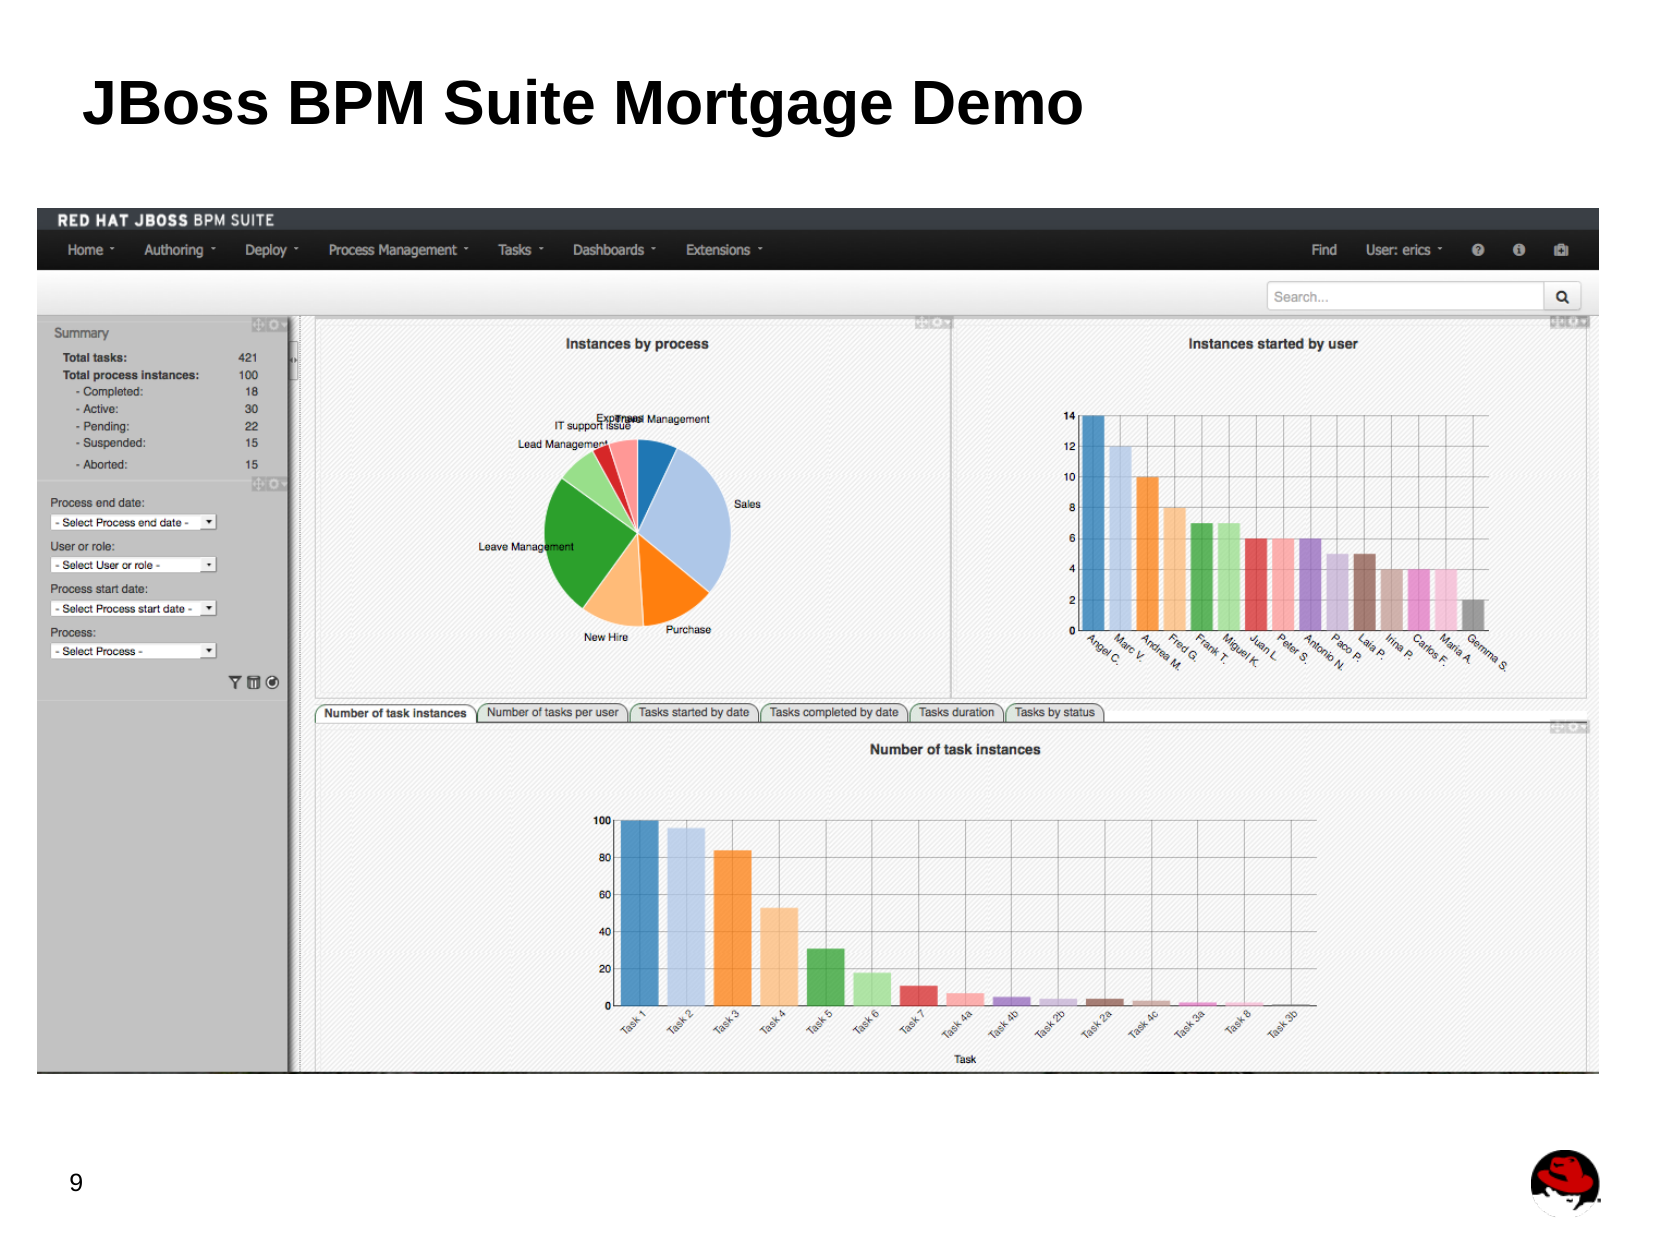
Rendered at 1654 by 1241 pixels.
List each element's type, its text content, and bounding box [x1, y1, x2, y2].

picture [1531, 1150, 1601, 1218]
title JBoss BPM Suite Mortgage Demo [82, 19, 1571, 186]
picture [37, 208, 1599, 1074]
